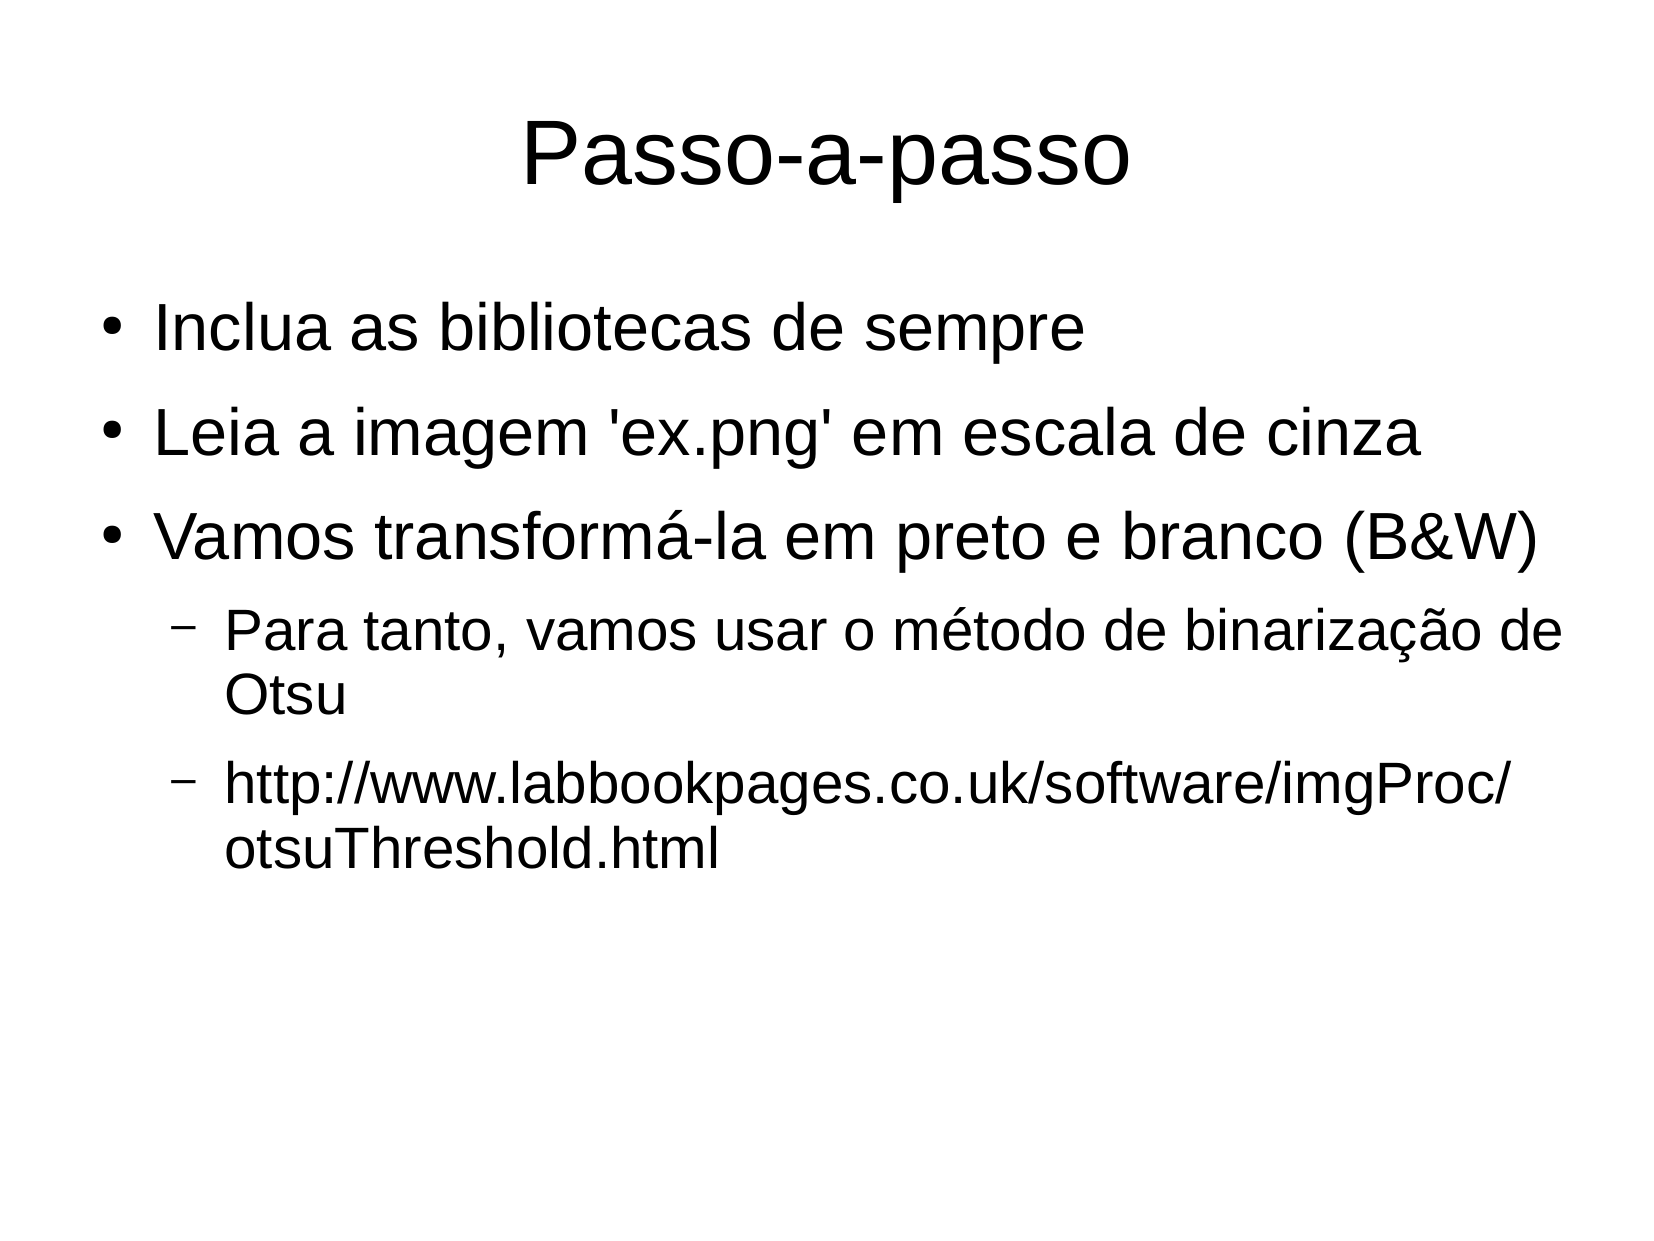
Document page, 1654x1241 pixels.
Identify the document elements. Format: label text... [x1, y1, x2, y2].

list Inclua as bibliotecas de sempre Leia a imagem 'ex.png' em escala de cinza Vamos transformá-la em preto e branco (B&W) Para tanto, vamos usar o método de binarização de Otsu http://www.labbookpages.co.uk/software/imgProc/otsuThreshold.html [82, 290, 1571, 1010]
title Passo-a-passo [82, 49, 1571, 257]
